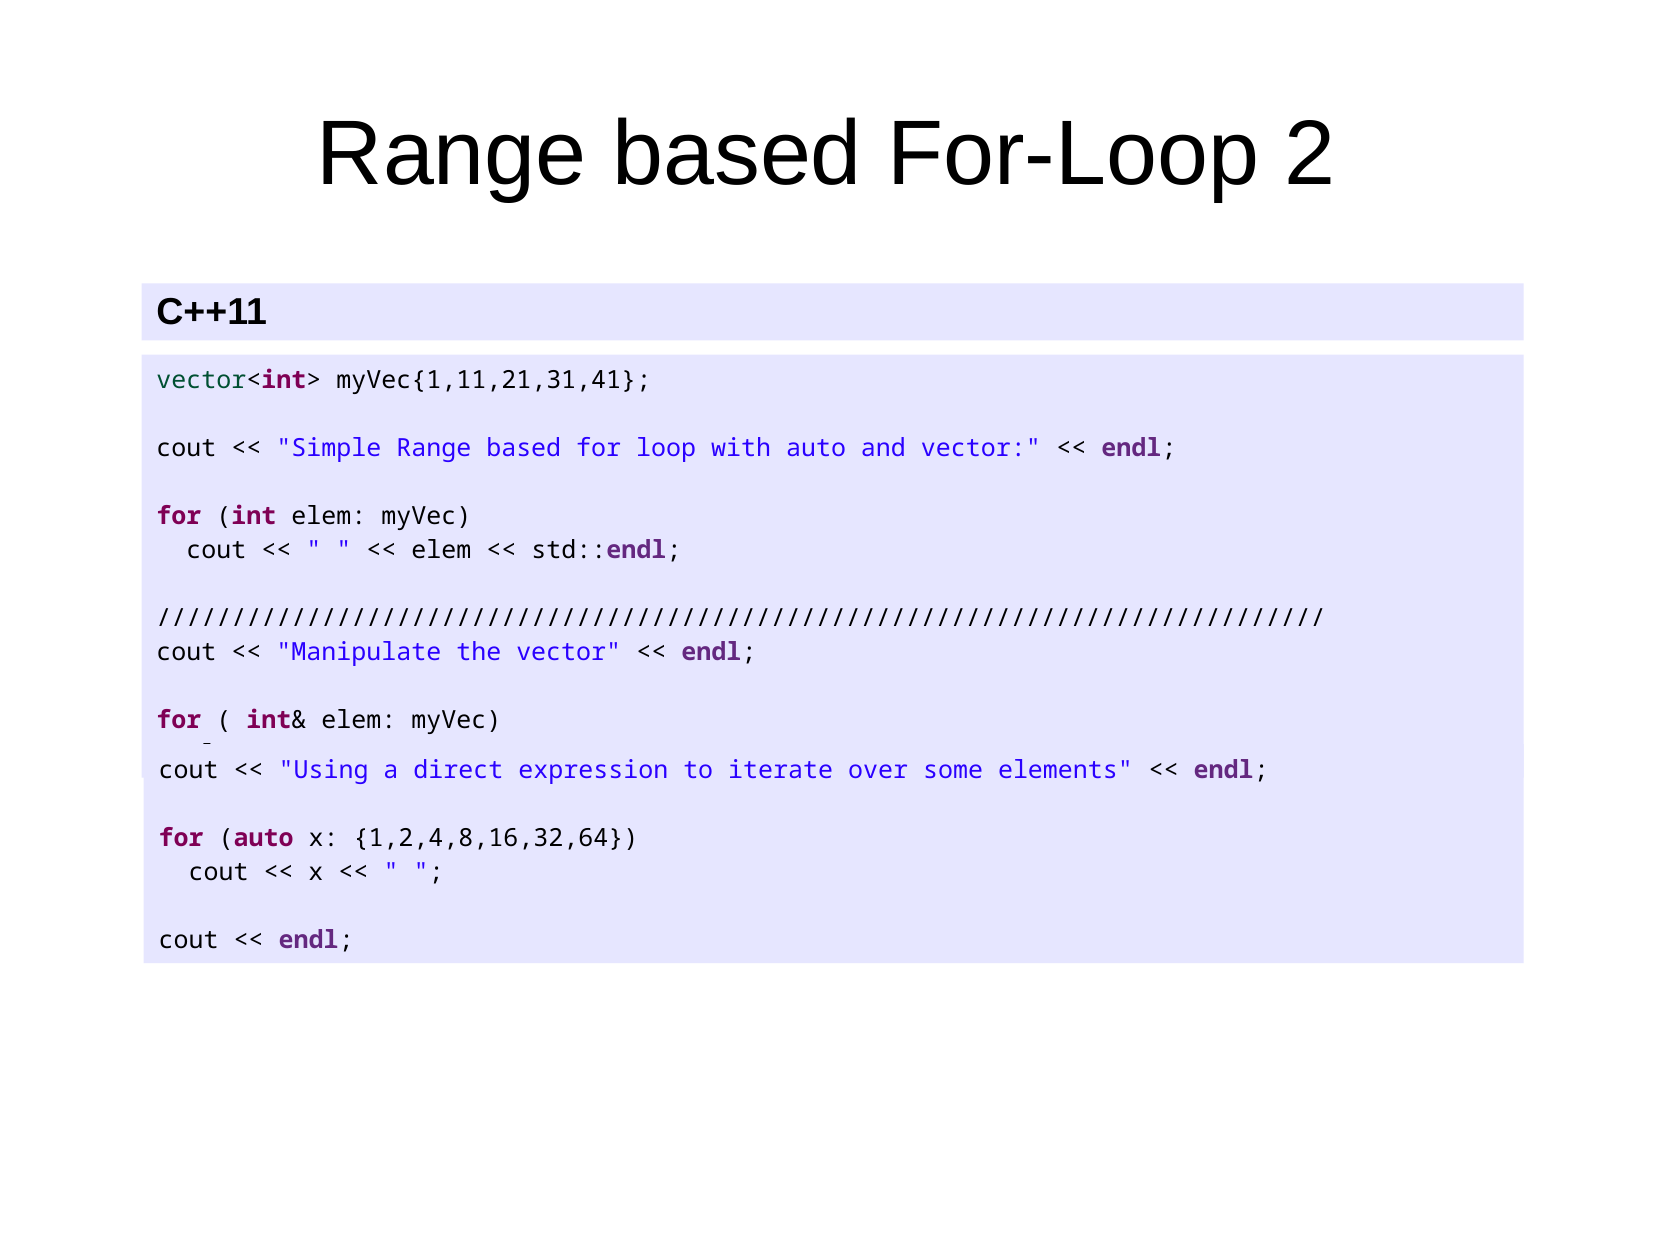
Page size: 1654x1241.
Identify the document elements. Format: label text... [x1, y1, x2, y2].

text_box C++11 [141, 283, 1524, 341]
text_box cout << "Using a direct expression to iterate over some elements" << endl; for (auto x: {1,2,4,8,16,32,64}) cout << x << " "; cout << endl; [143, 744, 1524, 935]
title Range based For-Loop 2 [82, 49, 1571, 257]
text_box vector<int> myVec{1,11,21,31,41}; cout << "Simple Range based for loop with auto and vector:" << endl; for (int elem: myVec) cout << " " << elem << std::endl; ////////////////////////////////////////////////////////////////////////////// cout << "Manipulate the vector" << endl; for ( int& elem: myVec) elem--; [141, 354, 1524, 733]
